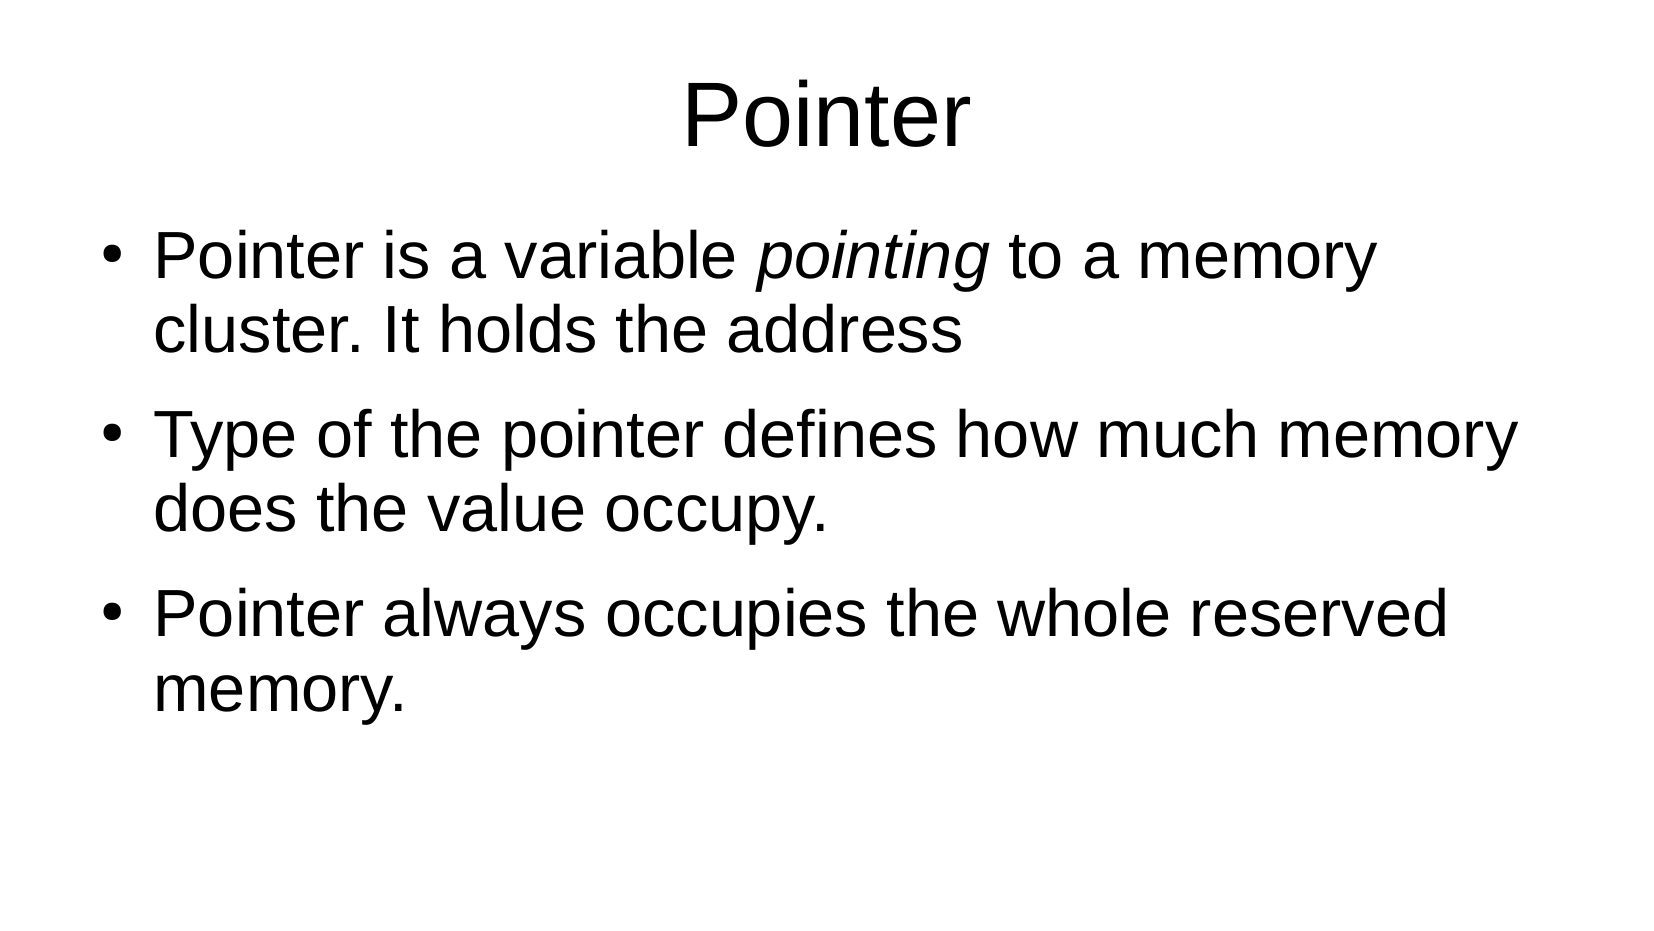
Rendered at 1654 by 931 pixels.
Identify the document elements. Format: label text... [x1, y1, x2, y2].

list Pointer is a variable pointing to a memory cluster. It holds the address Type of the pointer defines how much memory does the value occupy. Pointer always occupies the whole reserved memory. [82, 217, 1571, 758]
title Pointer [82, 37, 1571, 193]
